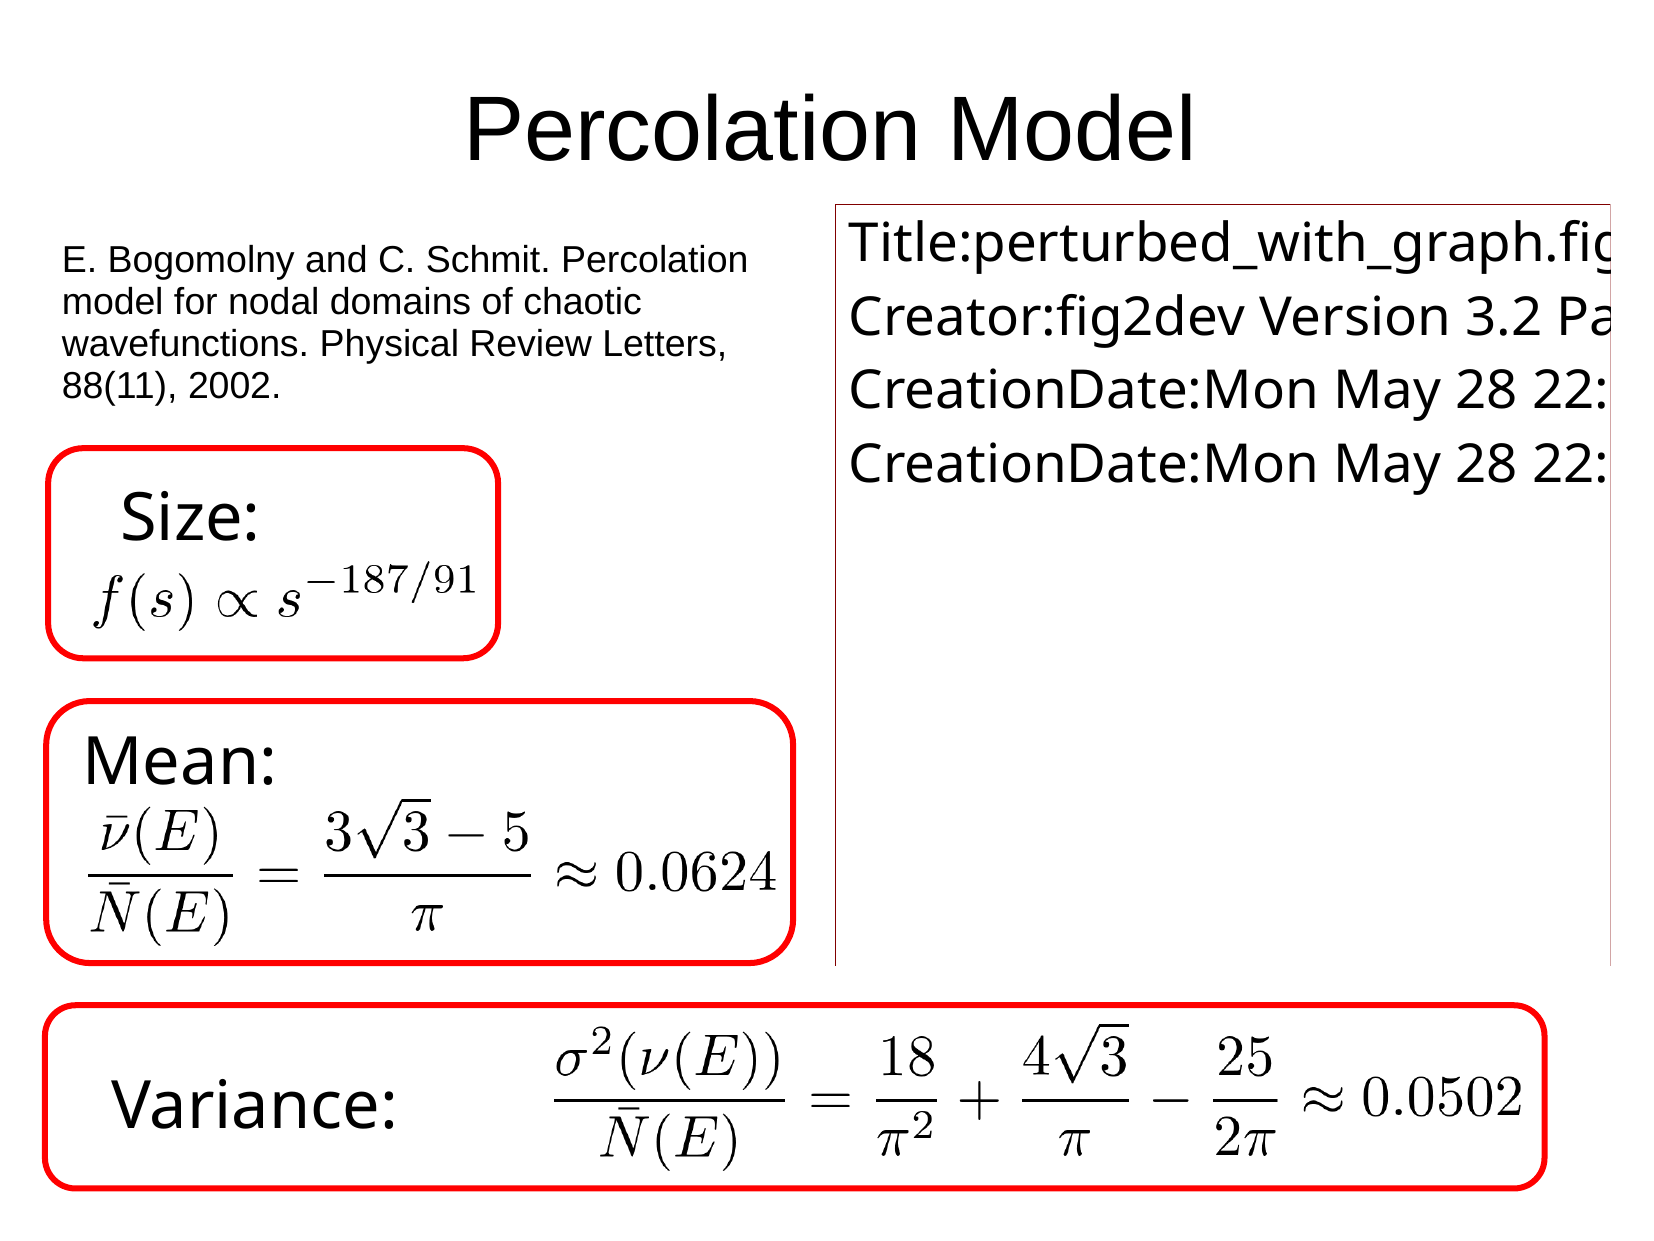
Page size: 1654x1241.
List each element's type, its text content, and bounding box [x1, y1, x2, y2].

text_box Size: [78, 462, 304, 558]
picture [831, 200, 1611, 966]
picture [88, 799, 776, 946]
text_box Variance: [89, 1050, 420, 1146]
title Percolation Model [401, 32, 1260, 226]
picture [554, 1024, 1521, 1171]
text_box Mean: [67, 706, 293, 804]
picture [93, 561, 475, 632]
text_box E. Bogomolny and C. Schmit. Percolation model for nodal domains of chaotic wavefunctions. Physical Review Letters, 88(11), 2002. [47, 230, 831, 456]
